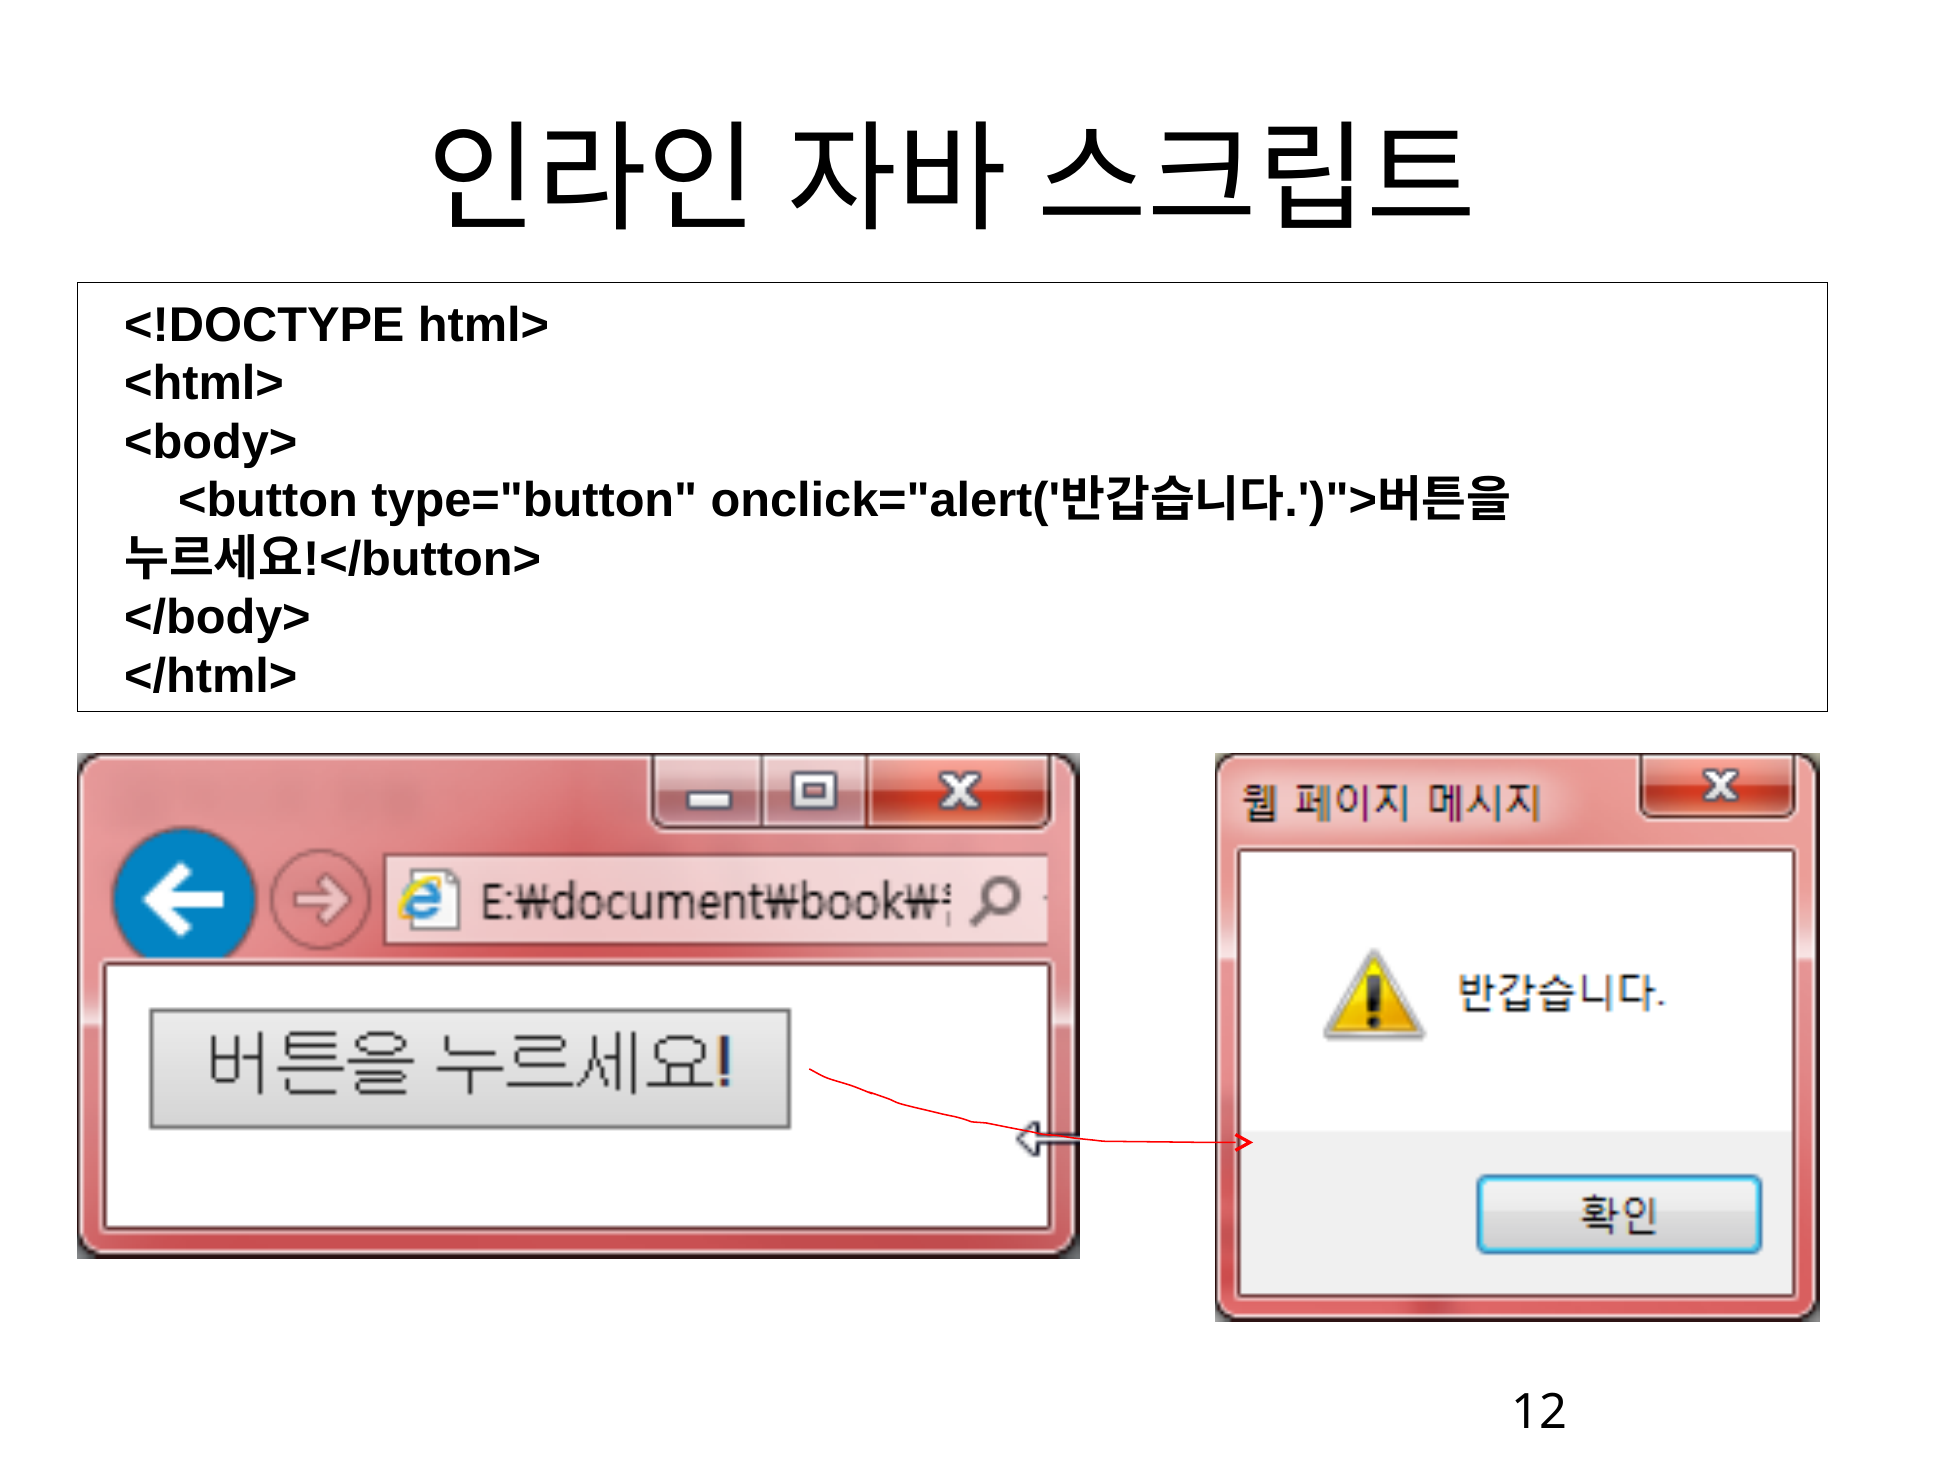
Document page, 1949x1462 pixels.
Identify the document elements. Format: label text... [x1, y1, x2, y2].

picture [77, 753, 1080, 1259]
title 인라인 자바 스크립트 [156, 92, 1749, 255]
slide_number <숫자> [1496, 1372, 1899, 1462]
text_box <!DOCTYPE html> <html> <body> <button type="button" onclick="alert('반갑습니다.')">버튼을 누르세요!</button> </body> </html> [77, 282, 1828, 712]
picture [1215, 753, 1820, 1322]
